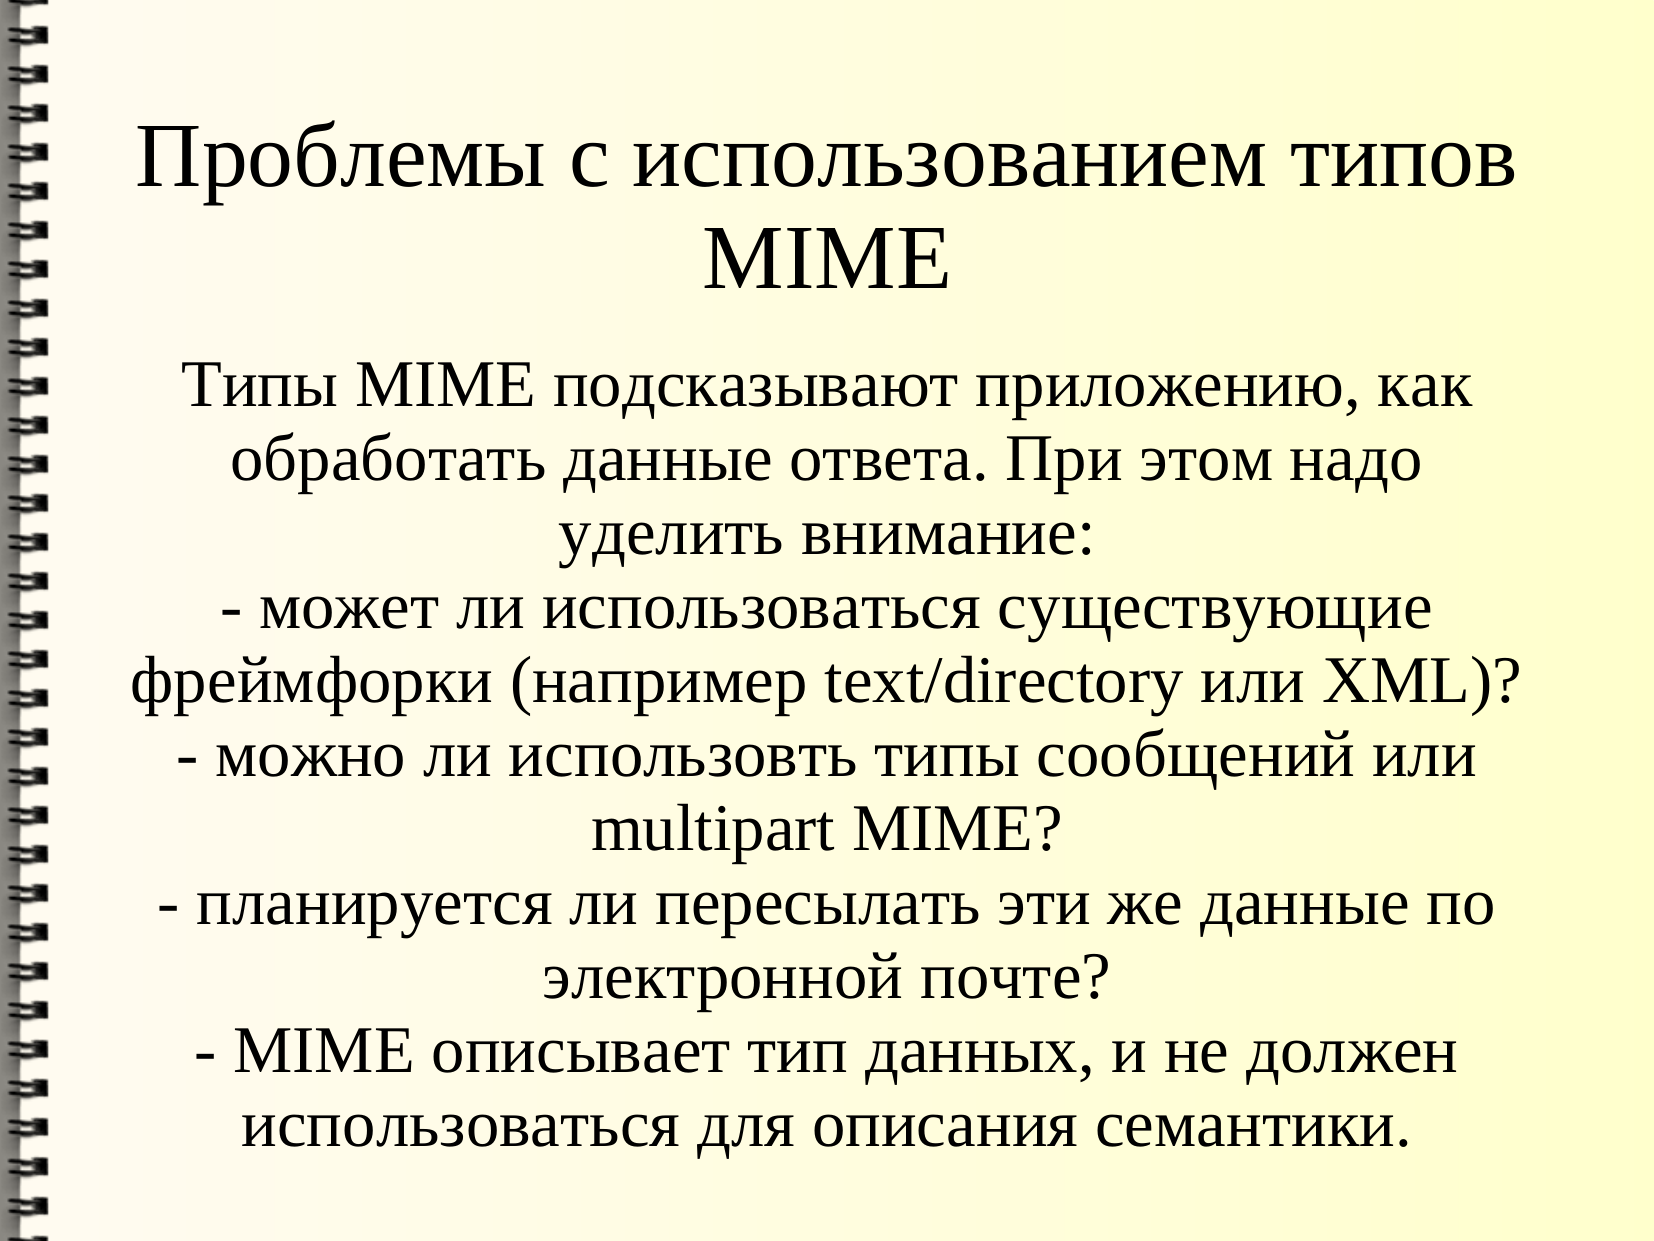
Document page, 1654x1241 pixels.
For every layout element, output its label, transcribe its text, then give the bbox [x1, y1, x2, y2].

title Проблемы с использованием типов MIME [121, 102, 1534, 311]
picture [0, 0, 1654, 1241]
subtitle Типы MIME подсказывают приложению, как обработать данные ответа. При этом надо уделить внимание: - может ли использоваться существующие фреймфорки (например text/directory или XML)? - можно ли использовть типы сообщений или multipart MIME? - планируется ли пересылать эти же данные по электронной почте? - MIME описывает тип данных, и не должен использоваться для описания семантики. [121, 344, 1534, 1164]
